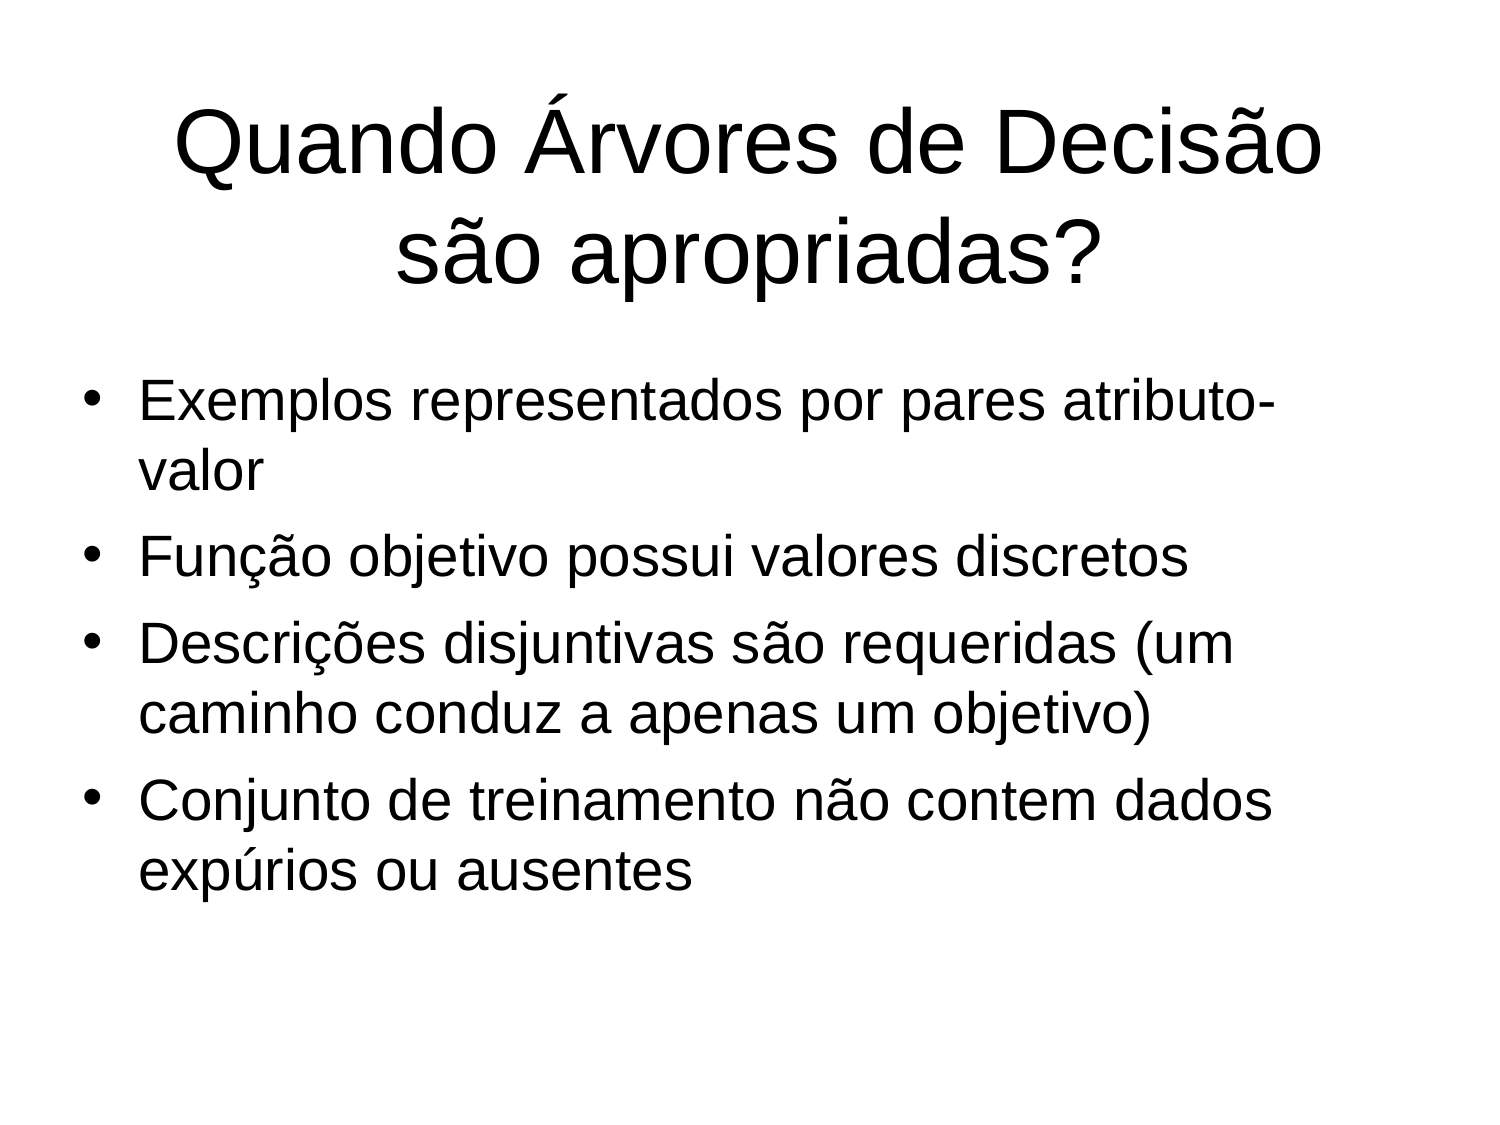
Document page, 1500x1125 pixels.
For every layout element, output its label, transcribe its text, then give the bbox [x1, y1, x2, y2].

list Exemplos representados por pares atributo-valor Função objetivo possui valores discretos Descrições disjuntivas são requeridas (um caminho conduz a apenas um objetivo) Conjunto de treinamento não contem dados expúrios ou ausentes [67, 354, 1418, 945]
title Quando Árvores de Decisão são apropriadas? [75, 74, 1426, 310]
